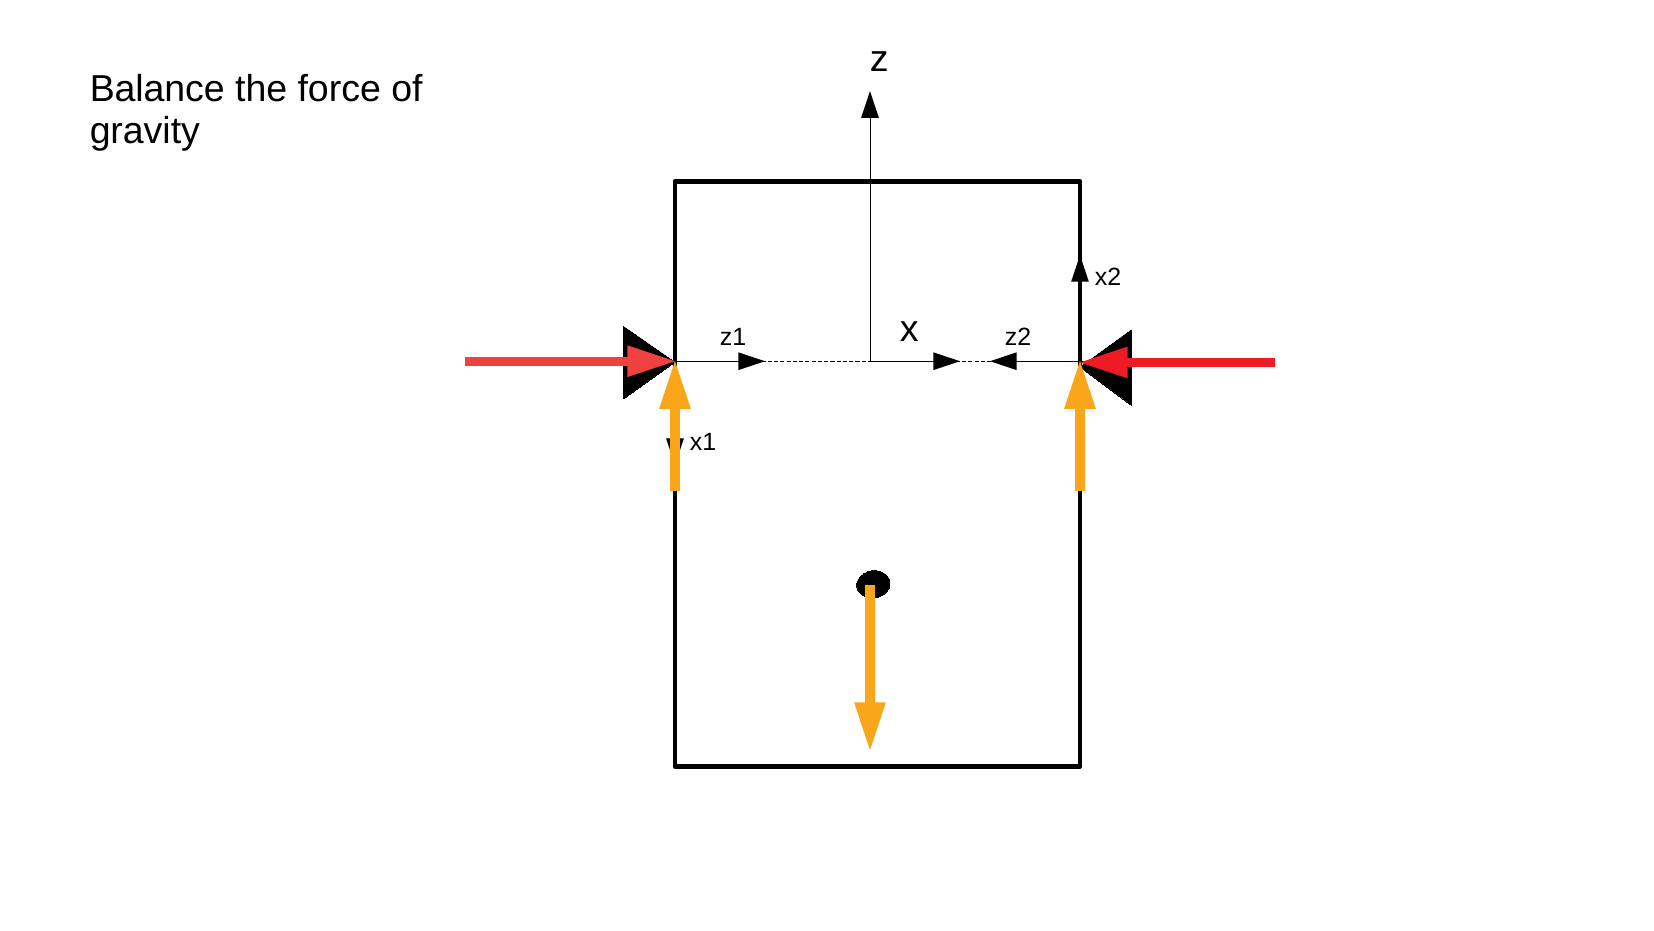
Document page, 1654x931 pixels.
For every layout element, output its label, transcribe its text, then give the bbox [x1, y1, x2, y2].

text_box [1082, 364, 1132, 406]
text_box x1 [680, 420, 766, 491]
text_box [623, 326, 671, 359]
text_box z [855, 30, 976, 136]
text_box x [885, 300, 976, 399]
text_box z2 [990, 315, 1081, 386]
text_box [856, 570, 890, 598]
text_box z1 [705, 315, 796, 386]
text_box [1092, 330, 1132, 358]
text_box [623, 362, 674, 399]
text_box Balance the force of gravity [75, 60, 541, 159]
text_box x2 [1080, 255, 1171, 326]
